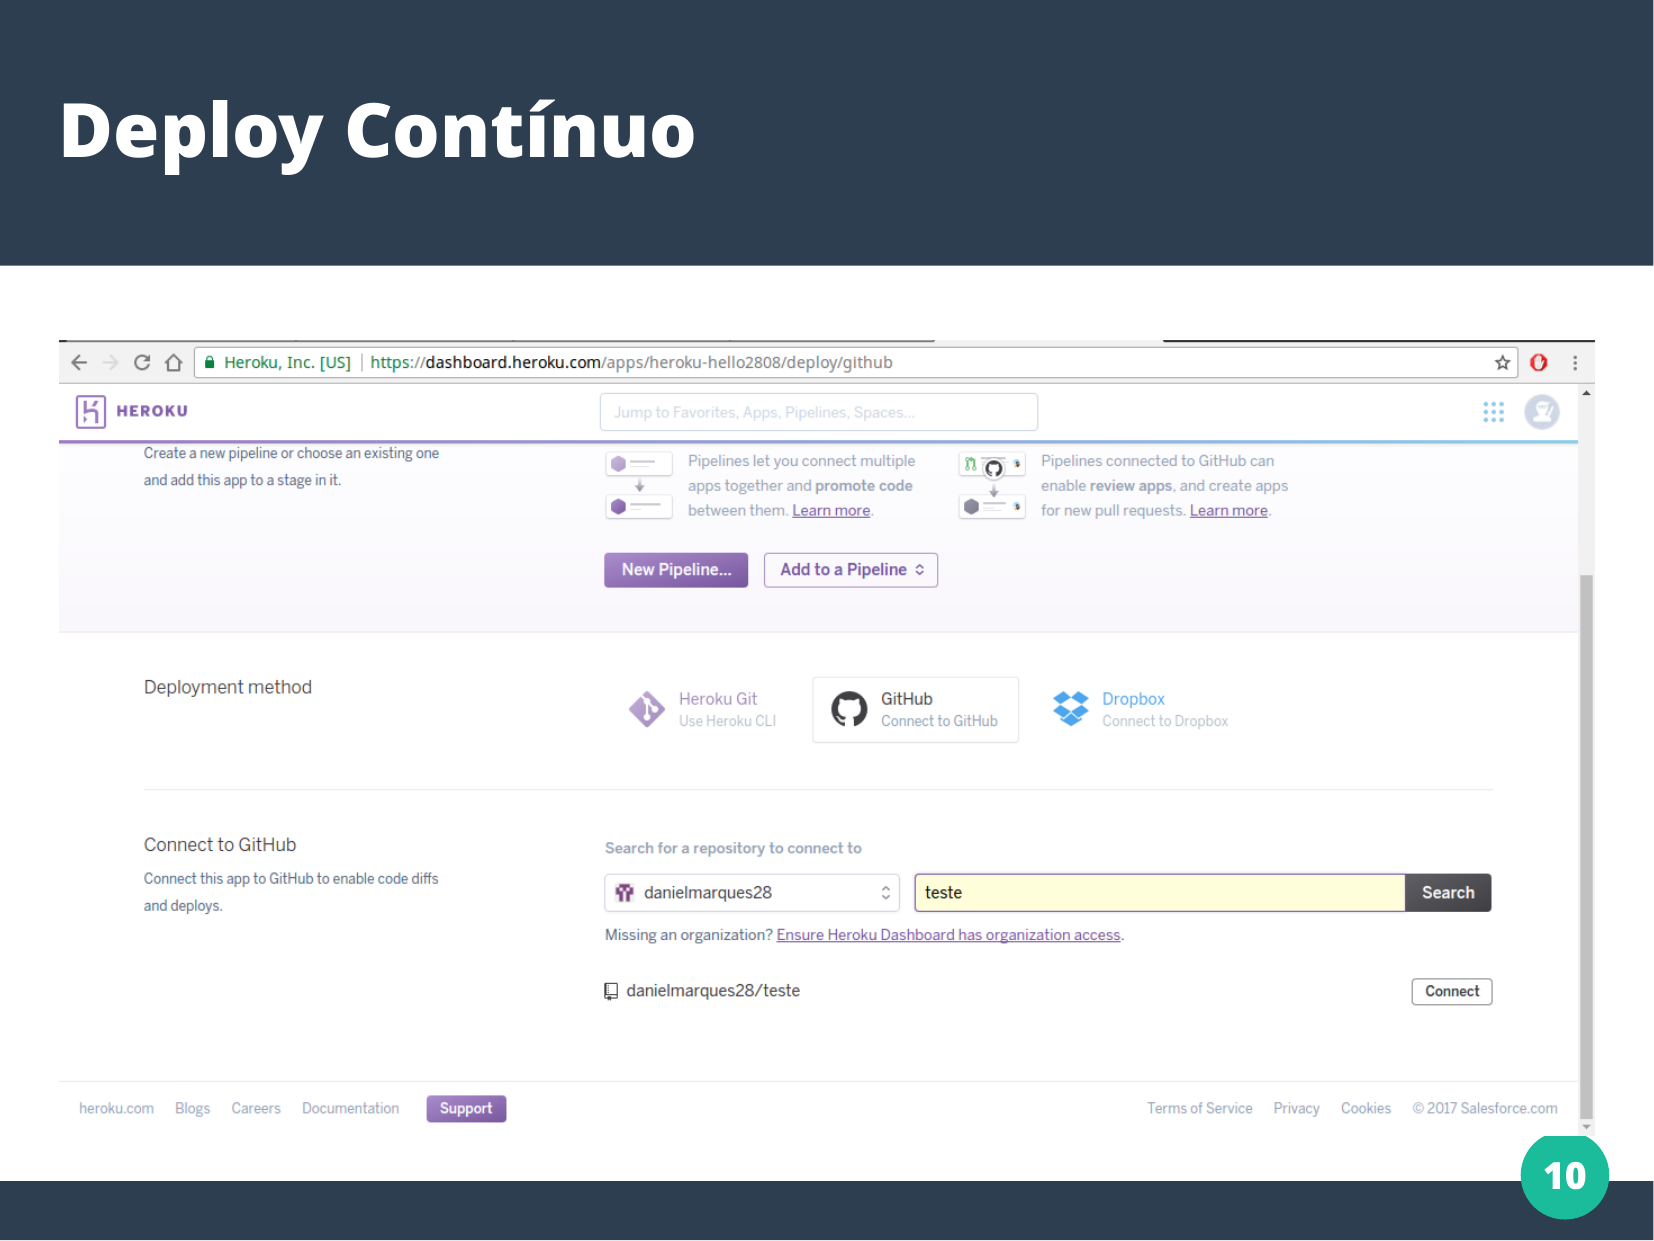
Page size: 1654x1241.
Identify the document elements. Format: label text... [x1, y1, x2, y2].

picture [59, 340, 1595, 1136]
title Deploy Contínuo [59, 49, 1595, 207]
